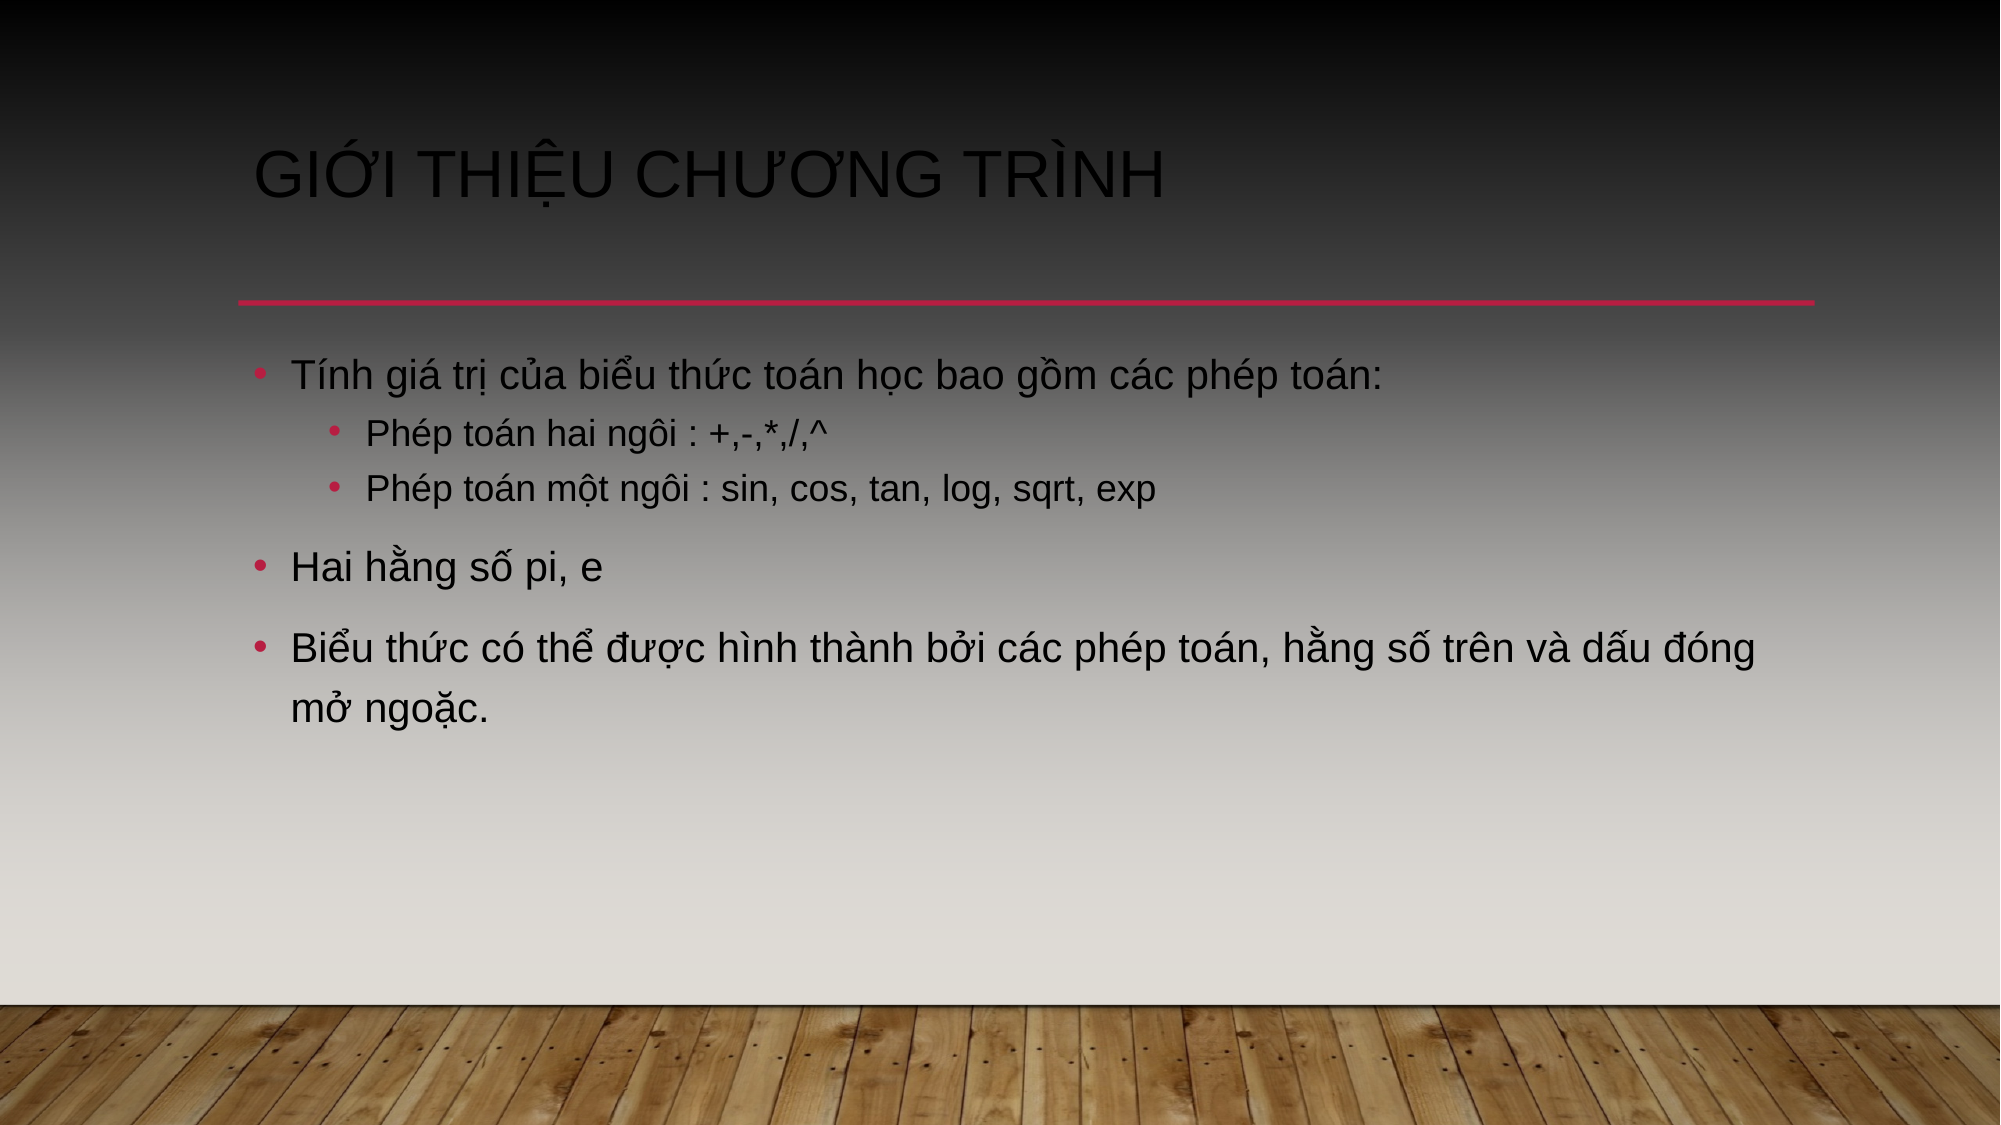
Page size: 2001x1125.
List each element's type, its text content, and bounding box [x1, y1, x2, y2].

title Giới thiệu chương trình [238, 131, 1814, 305]
picture [0, 1005, 2000, 1125]
list Tính giá trị của biểu thức toán học bao gồm các phép toán: Phép toán hai ngôi : +,-,*,/,^ Phép toán một ngôi : sin, cos, tan, log, sqrt, exp Hai hằng số pi, e Biểu thức có thể được hình thành bởi các phép toán, hằng số trên và dấu đóng mở ngoặc. [238, 330, 1814, 897]
